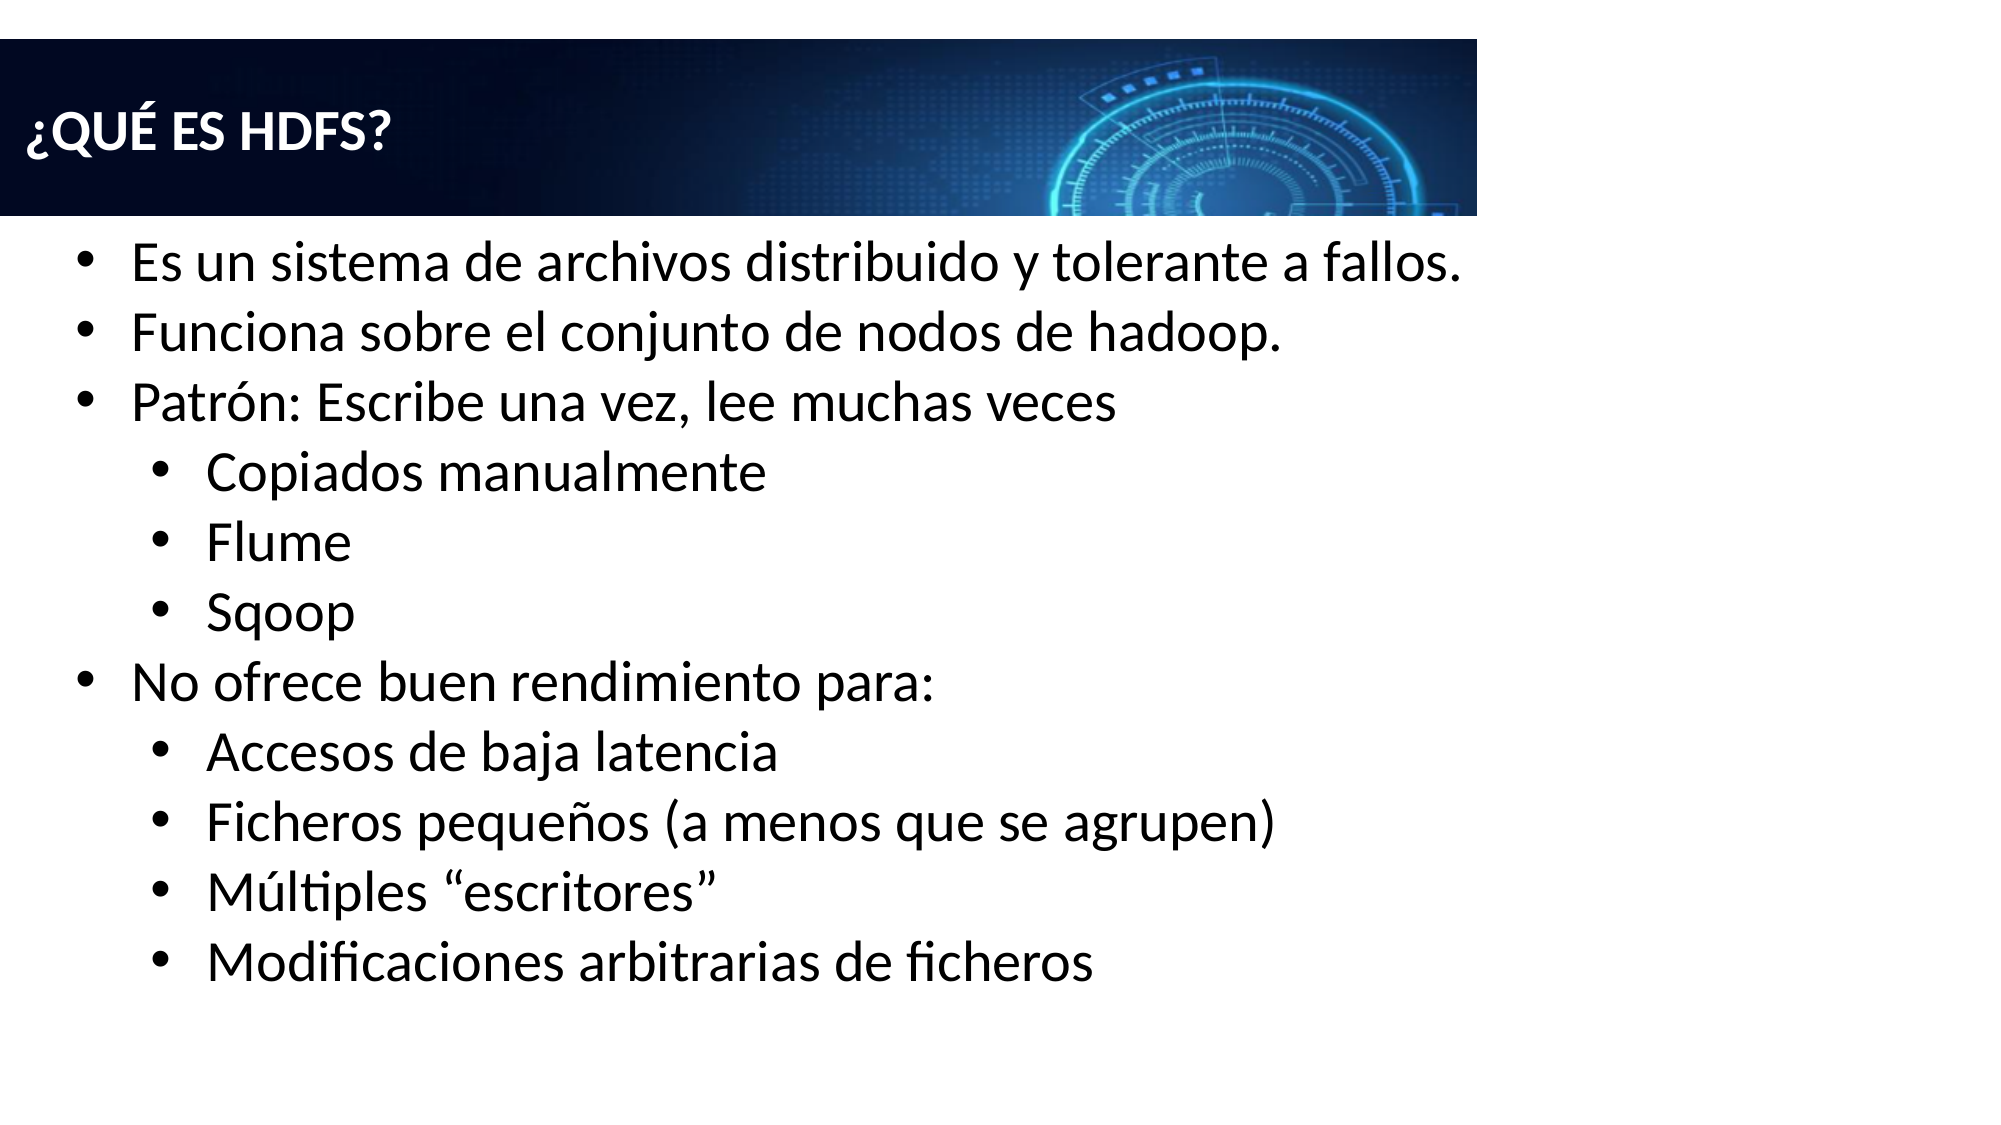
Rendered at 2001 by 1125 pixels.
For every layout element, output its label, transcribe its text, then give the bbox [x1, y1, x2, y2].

text_box Es un sistema de archivos distribuido y tolerante a fallos. Funciona sobre el conjunto de nodos de hadoop. Patrón: Escribe una vez, lee muchas veces Copiados manualmente Flume Sqoop No ofrece buen rendimiento para: Accesos de baja latencia Ficheros pequeños (a menos que se agrupen) Múltiples “escritores” Modificaciones arbitrarias de ficheros [60, 215, 1611, 1061]
text_box ¿QUÉ ES HDFS? [9, 84, 409, 170]
picture [0, 39, 1477, 216]
